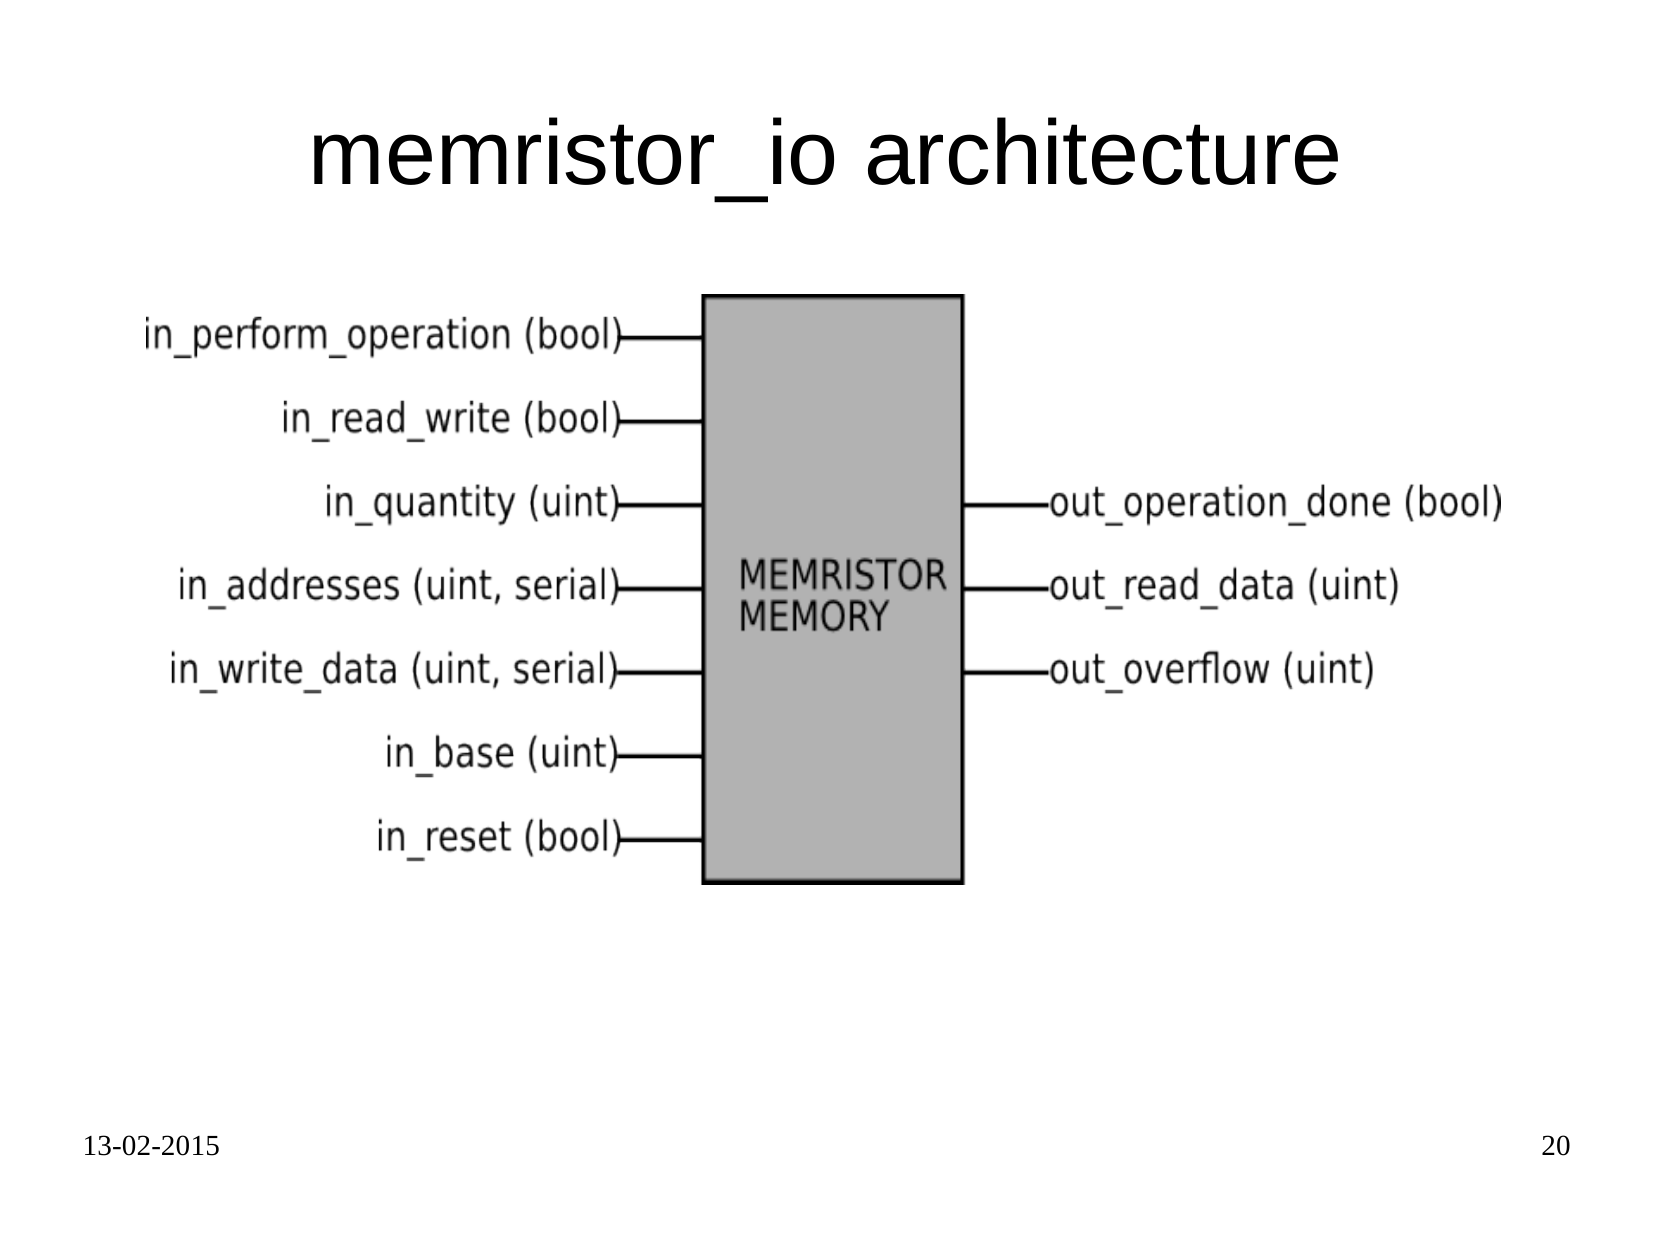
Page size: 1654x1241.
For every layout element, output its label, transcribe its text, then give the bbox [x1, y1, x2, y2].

picture [146, 294, 1501, 886]
title memristor_io architecture [82, 49, 1571, 257]
